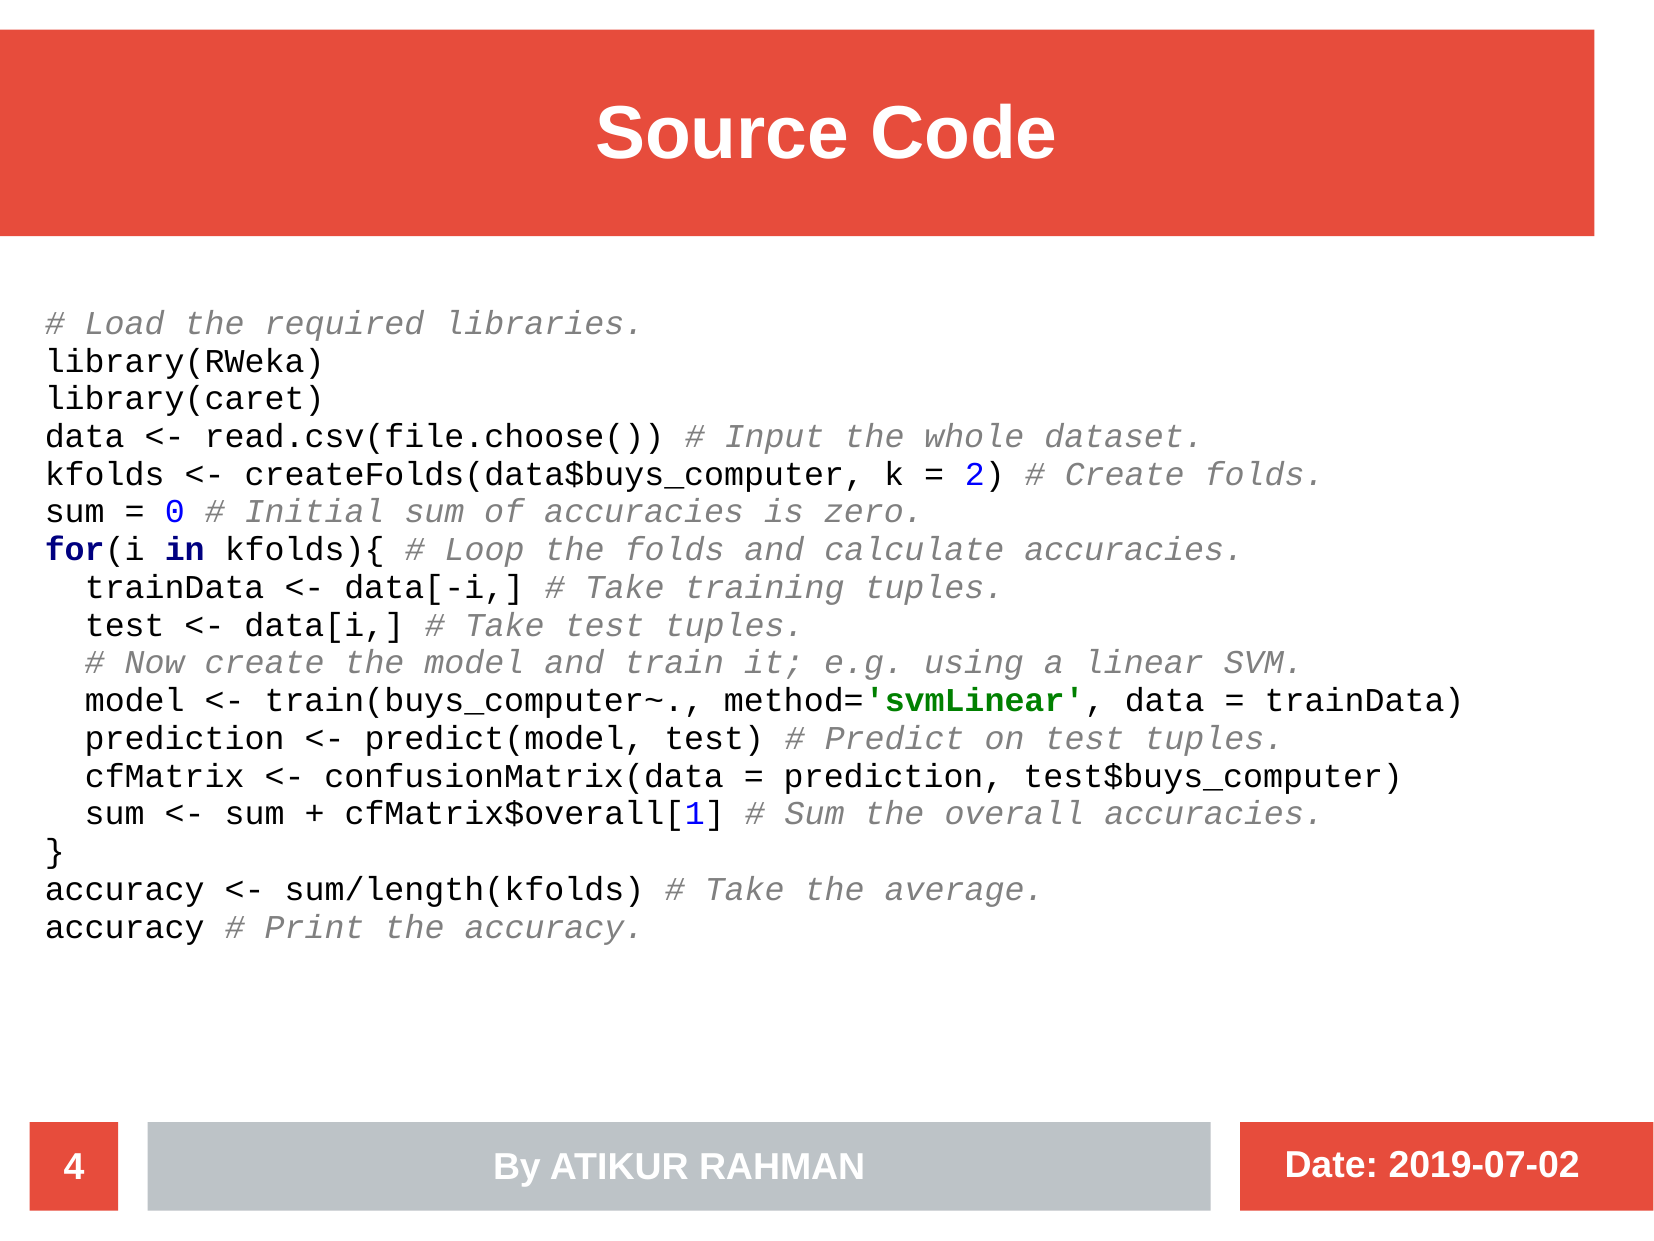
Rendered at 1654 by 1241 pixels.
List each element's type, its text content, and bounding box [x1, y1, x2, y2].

title Source Code [266, 59, 1388, 207]
text_box # Load the required libraries. library(RWeka) library(caret) data <- read.csv(file.choose()) # Input the whole dataset. kfolds <- createFolds(data$buys_computer, k = 2) # Create folds. sum = 0 # Initial sum of accuracies is zero. for(i in kfolds){ # Loop the folds and calculate accuracies. trainData <- data[-i,] # Take training tuples. test <- data[i,] # Take test tuples. # Now create the model and train it; e.g. using a linear SVM. model <- train(buys_computer~., method='svmLinear', data = trainData) prediction <- predict(model, test) # Predict on test tuples. cfMatrix <- confusionMatrix(data = prediction, test$buys_computer) sum <- sum + cfMatrix$overall[1] # Sum the overall accuracies. } accuracy <- sum/length(kfolds) # Take the average. accuracy # Print the accuracy. [30, 299, 1635, 994]
